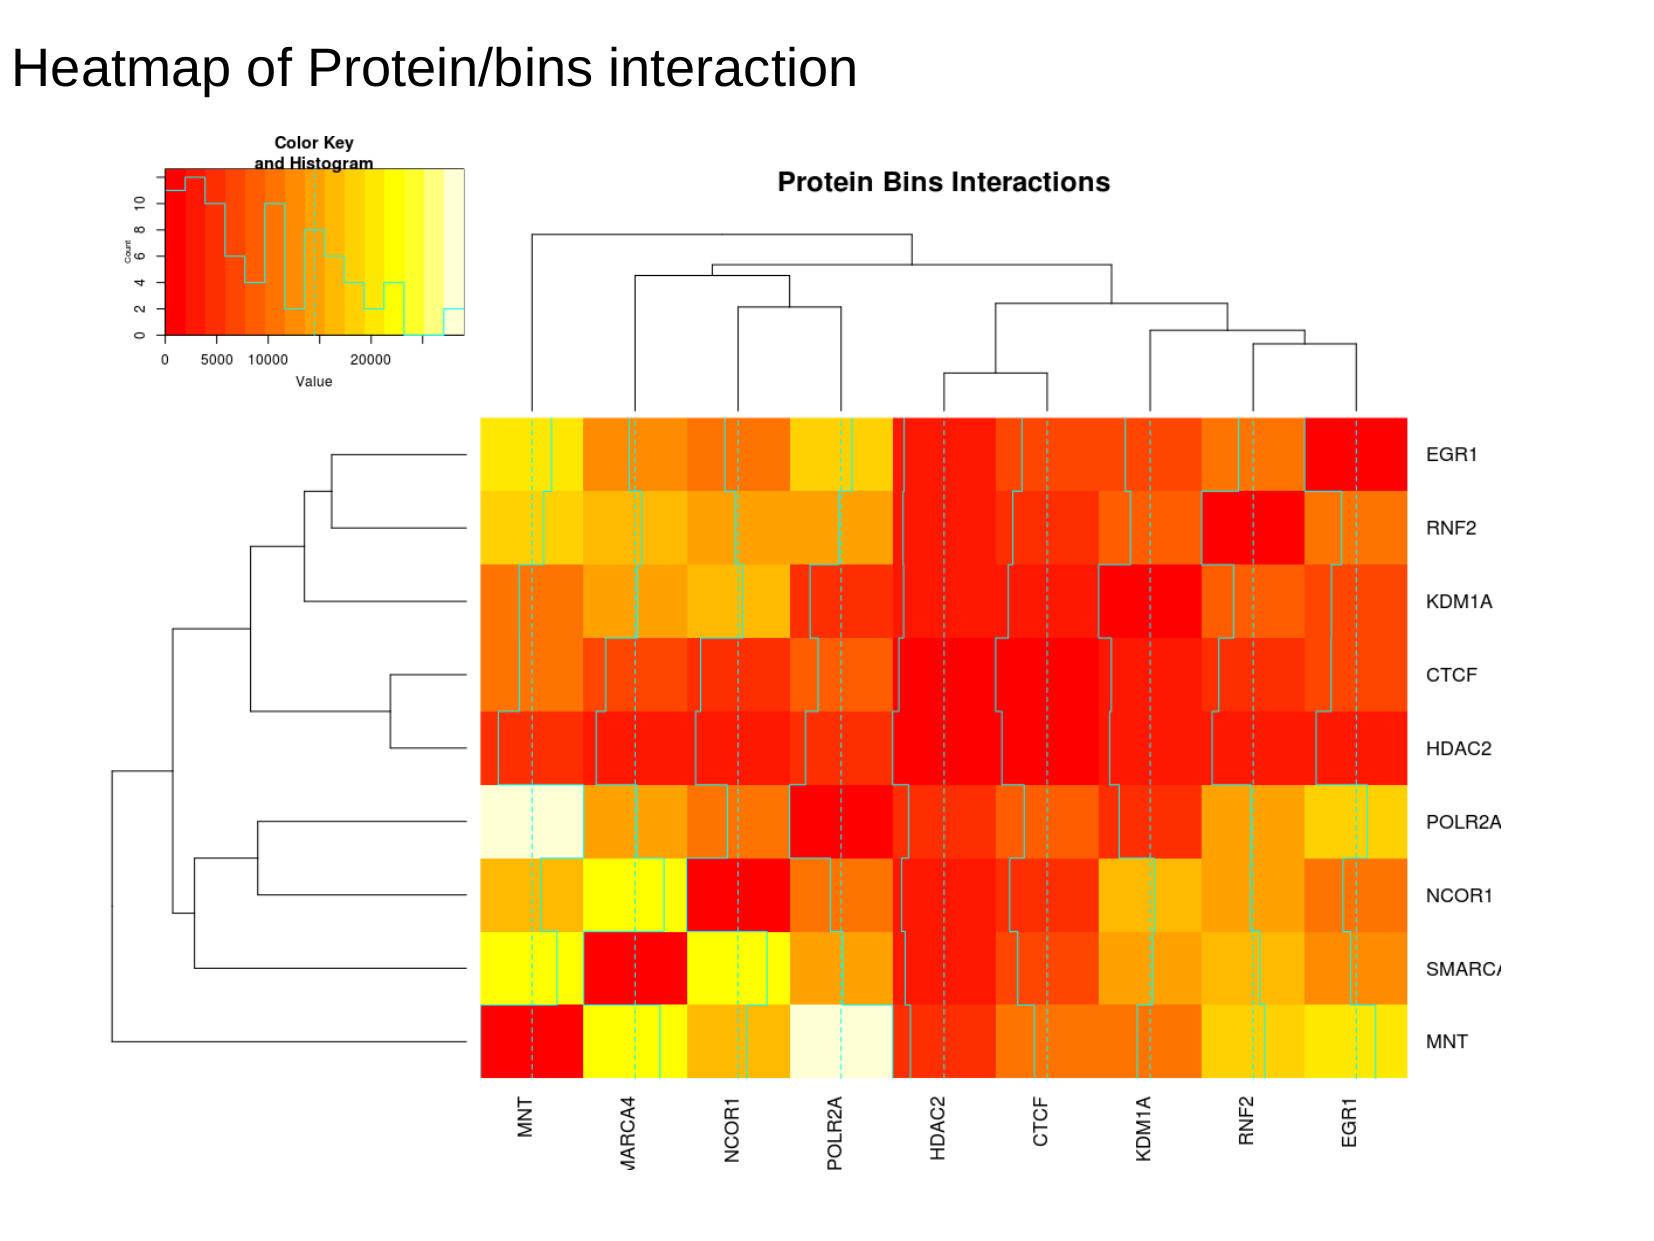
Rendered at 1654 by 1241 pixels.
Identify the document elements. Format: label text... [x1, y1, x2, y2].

picture [98, 136, 1501, 1171]
title Heatmap of Protein/bins interaction [11, 15, 1576, 121]
